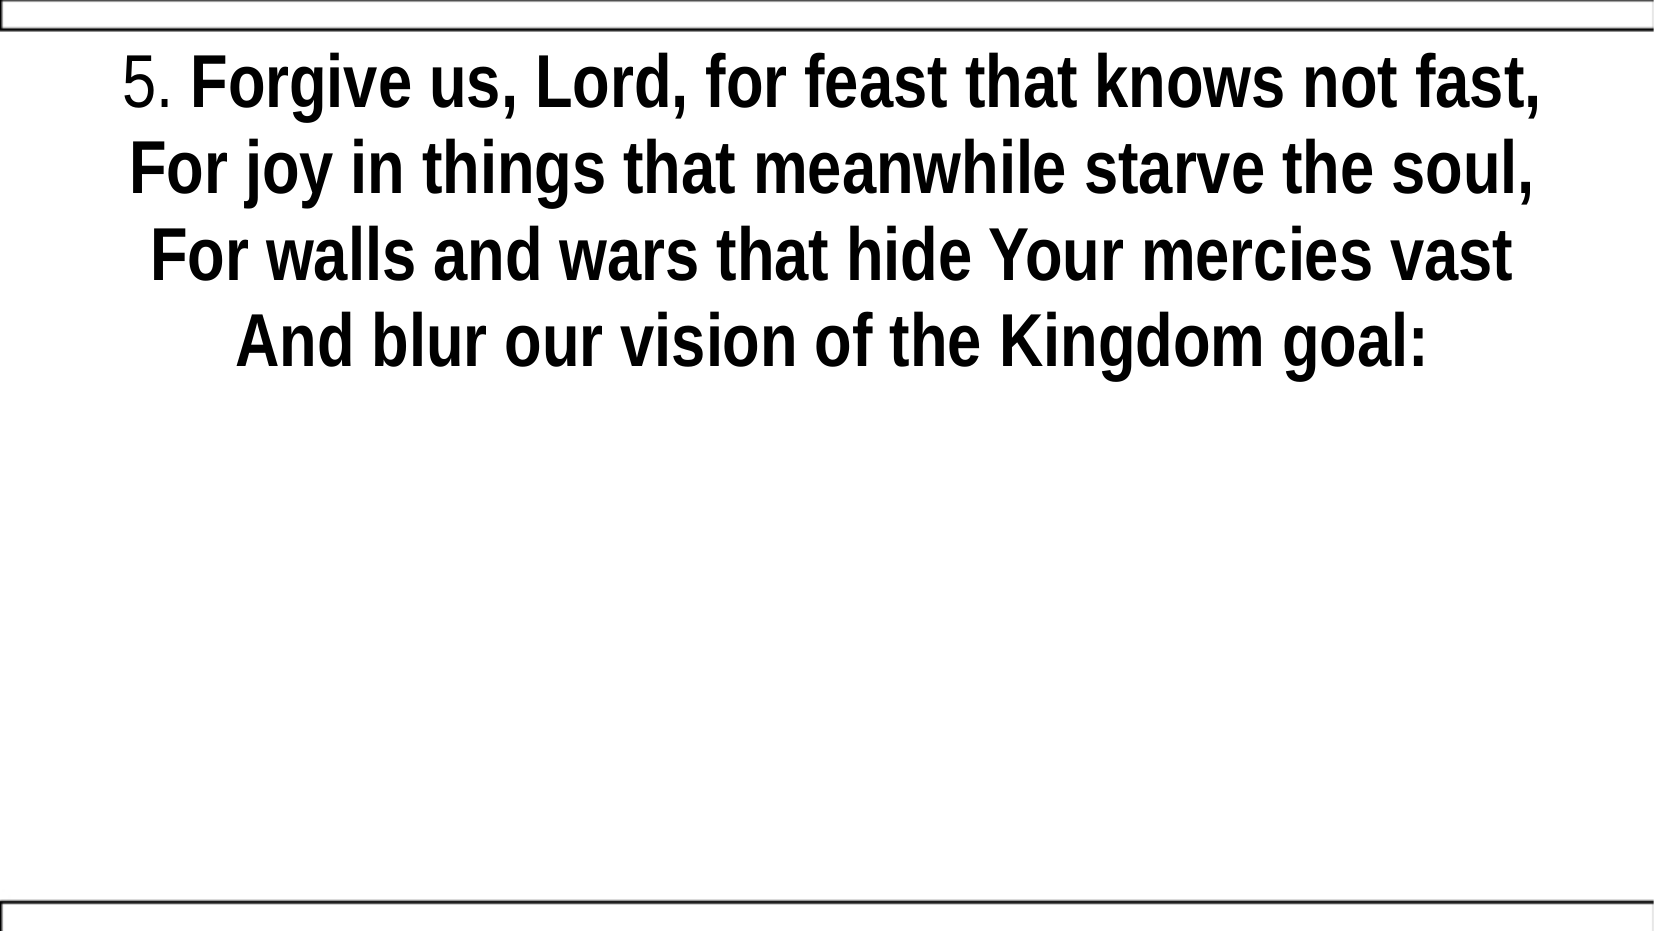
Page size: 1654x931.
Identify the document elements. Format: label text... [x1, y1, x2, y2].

text_box 5. Forgive us, Lord, for feast that knows not fast, For joy in things that meanwhile starve the soul, For walls and wars that hide Your mercies vast And blur our vision of the Kingdom goal: [75, 30, 1591, 436]
picture [0, 0, 1654, 931]
